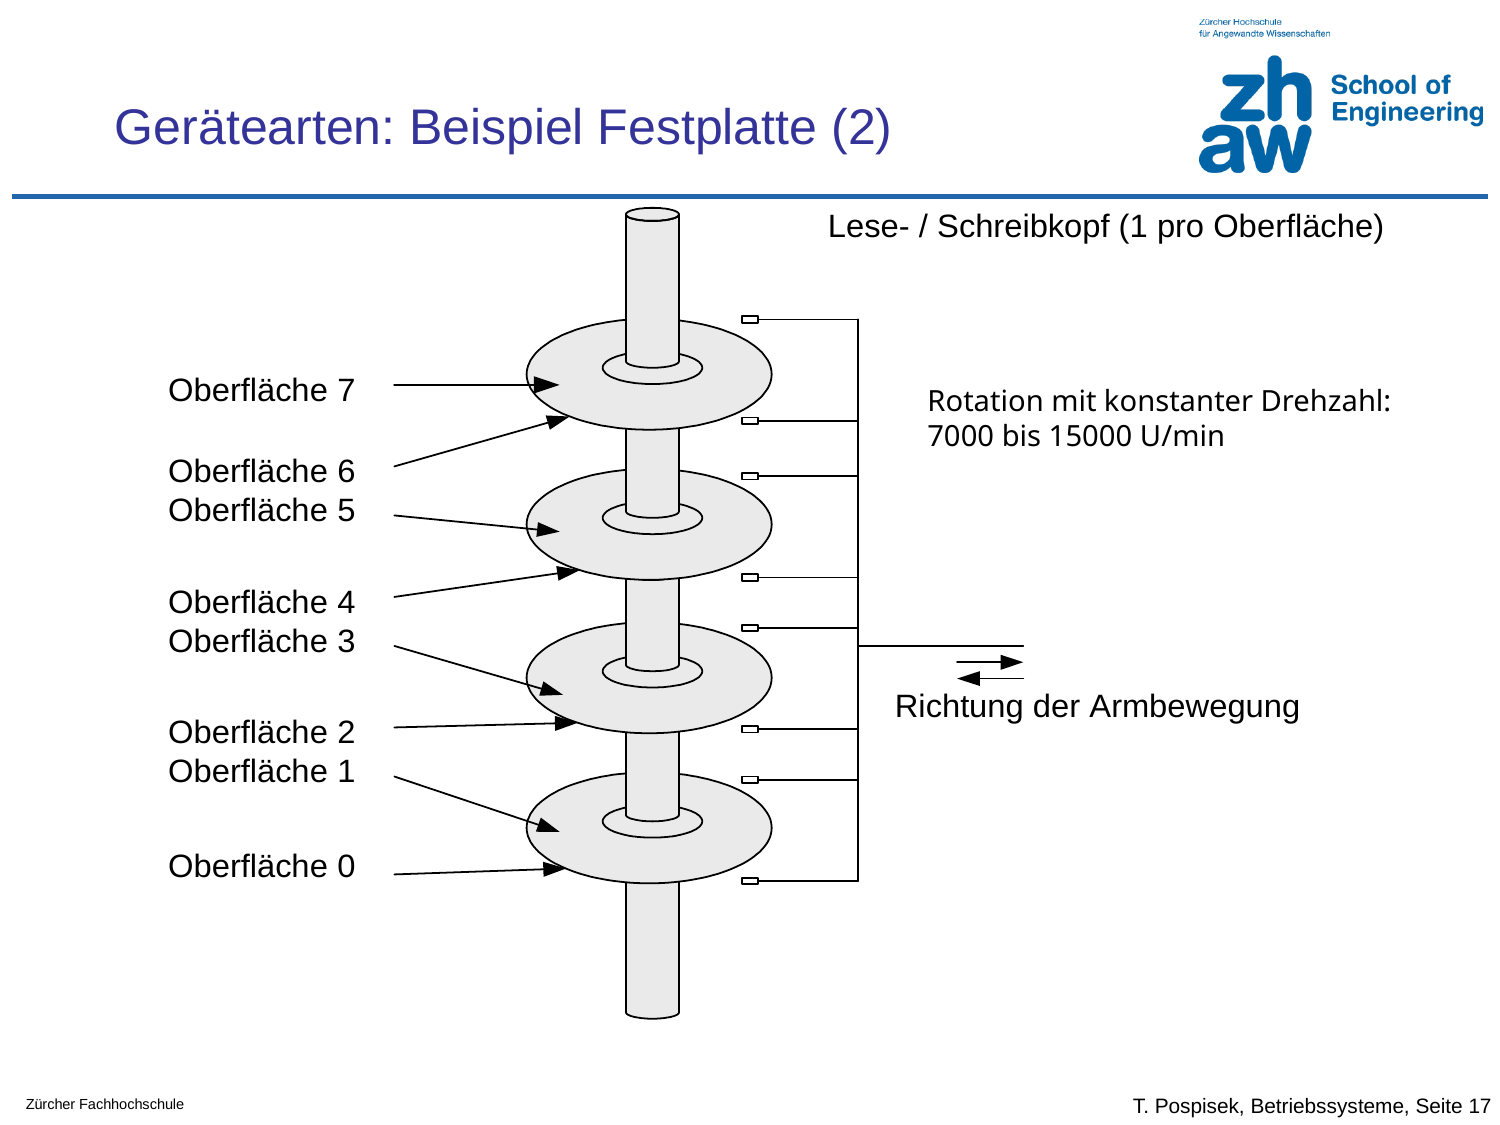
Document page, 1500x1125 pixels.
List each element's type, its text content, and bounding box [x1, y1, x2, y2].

picture [125, 197, 1426, 1073]
title Gerätearten: Beispiel Festplatte (2) [99, 50, 1379, 163]
picture [1199, 19, 1483, 173]
